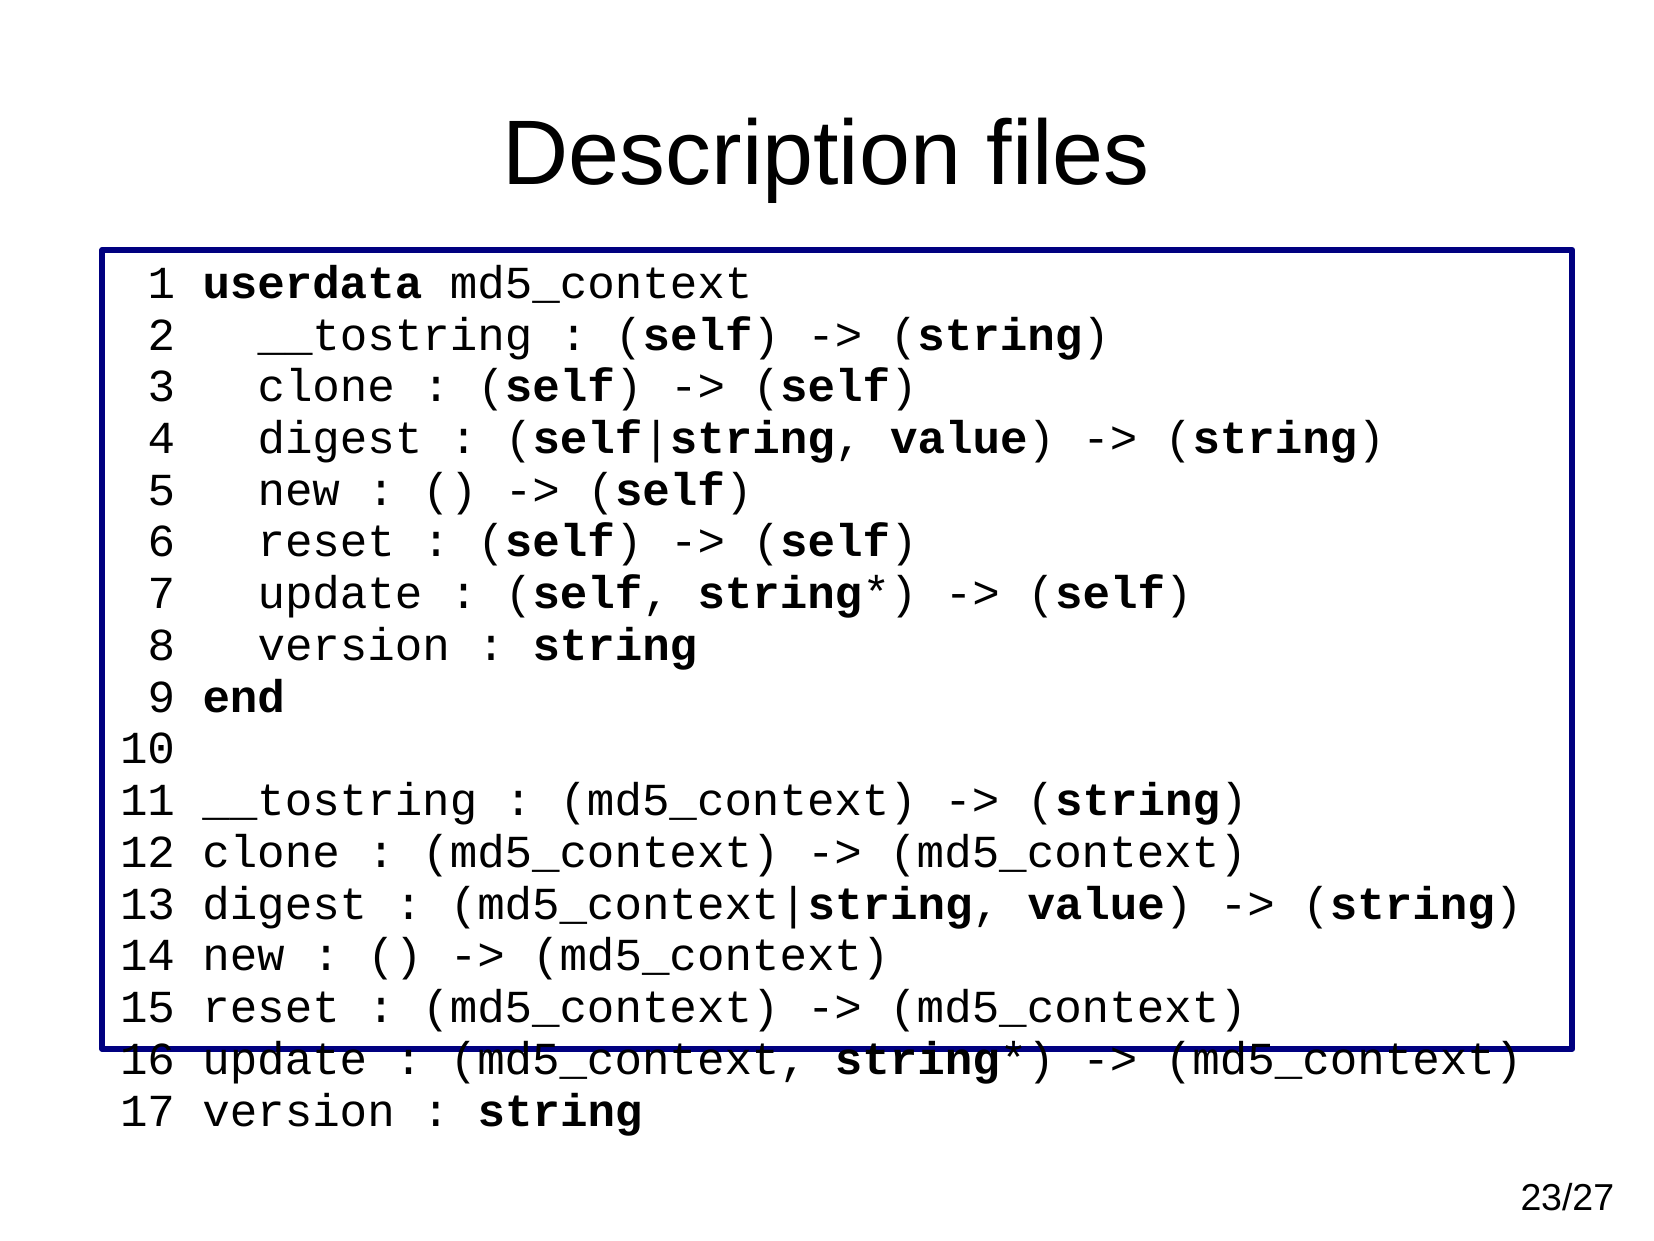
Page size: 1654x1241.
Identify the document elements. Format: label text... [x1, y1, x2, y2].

text_box 1 userdata md5_context 2 __tostring : (self) -> (string) 3 clone : (self) -> (self) 4 digest : (self|string, value) -> (string) 5 new : () -> (self) 6 reset : (self) -> (self) 7 update : (self, string*) -> (self) 8 version : string 9 end 10 11 __tostring : (md5_context) -> (string) 12 clone : (md5_context) -> (md5_context) 13 digest : (md5_context|string, value) -> (string) 14 new : () -> (md5_context) 15 reset : (md5_context) -> (md5_context) 16 update : (md5_context, string*) -> (md5_context) 17 version : string [102, 249, 1573, 1049]
text_box 23/27 [1495, 1168, 1630, 1239]
title Description files [82, 49, 1571, 257]
